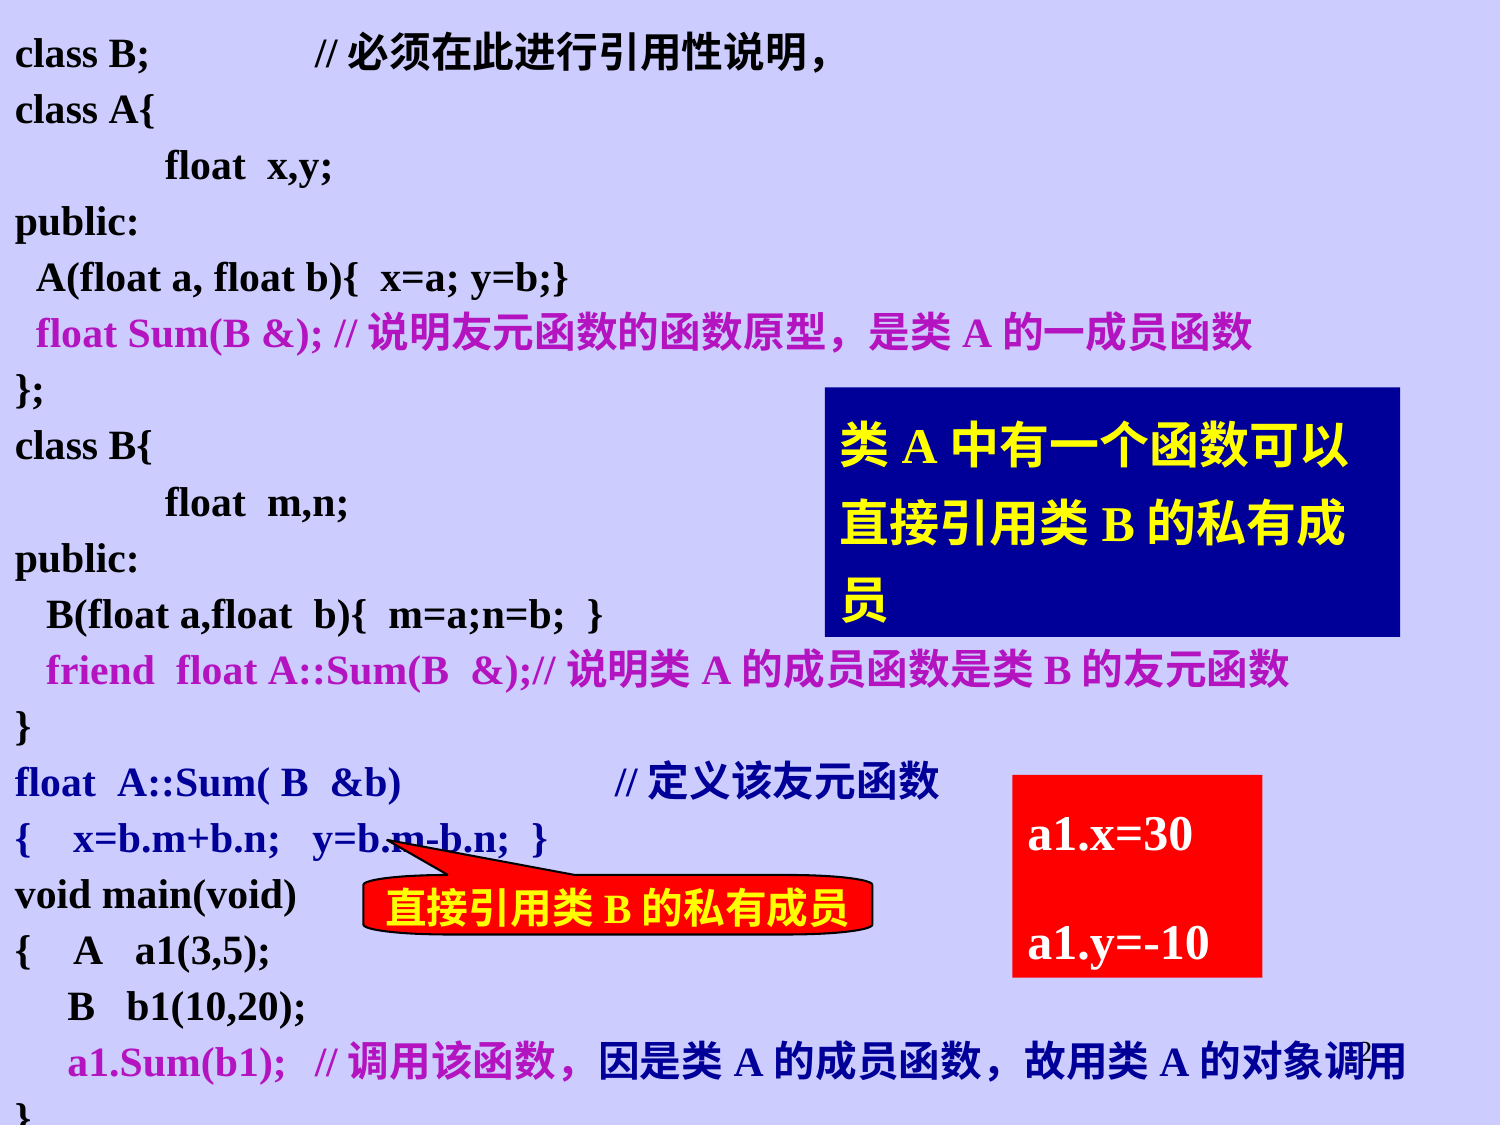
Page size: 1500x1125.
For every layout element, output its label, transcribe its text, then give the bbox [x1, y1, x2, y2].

text_box 类A中有一个函数可以直接引用类B的私有成员 [824, 387, 1401, 637]
text_box 直接引用类B的私有成员 [363, 839, 873, 935]
text_box class B; //必须在此进行引用性说明， class A{ float x,y; public: A(float a, float b){ x=a; y=b;} float Sum(B &); //说明友元函数的函数原型，是类A的一成员函数 }; class B{ float m,n; public: B(float a,float b){ m=a;n=b; } friend float A::Sum(B &);//说明类A的成员函数是类B的友元函数 } float A::Sum( B &b) //定义该友元函数 { x=b.m+b.n; y=b.m-b.n; } void main(void) { A a1(3,5); B b1(10,20); a1.Sum(b1); //调用该函数，因是类A的成员函数，故用类A的对象调用 } [0, 35, 1426, 1125]
text_box a1.x=30 a1.y=-10 [1012, 774, 1263, 978]
